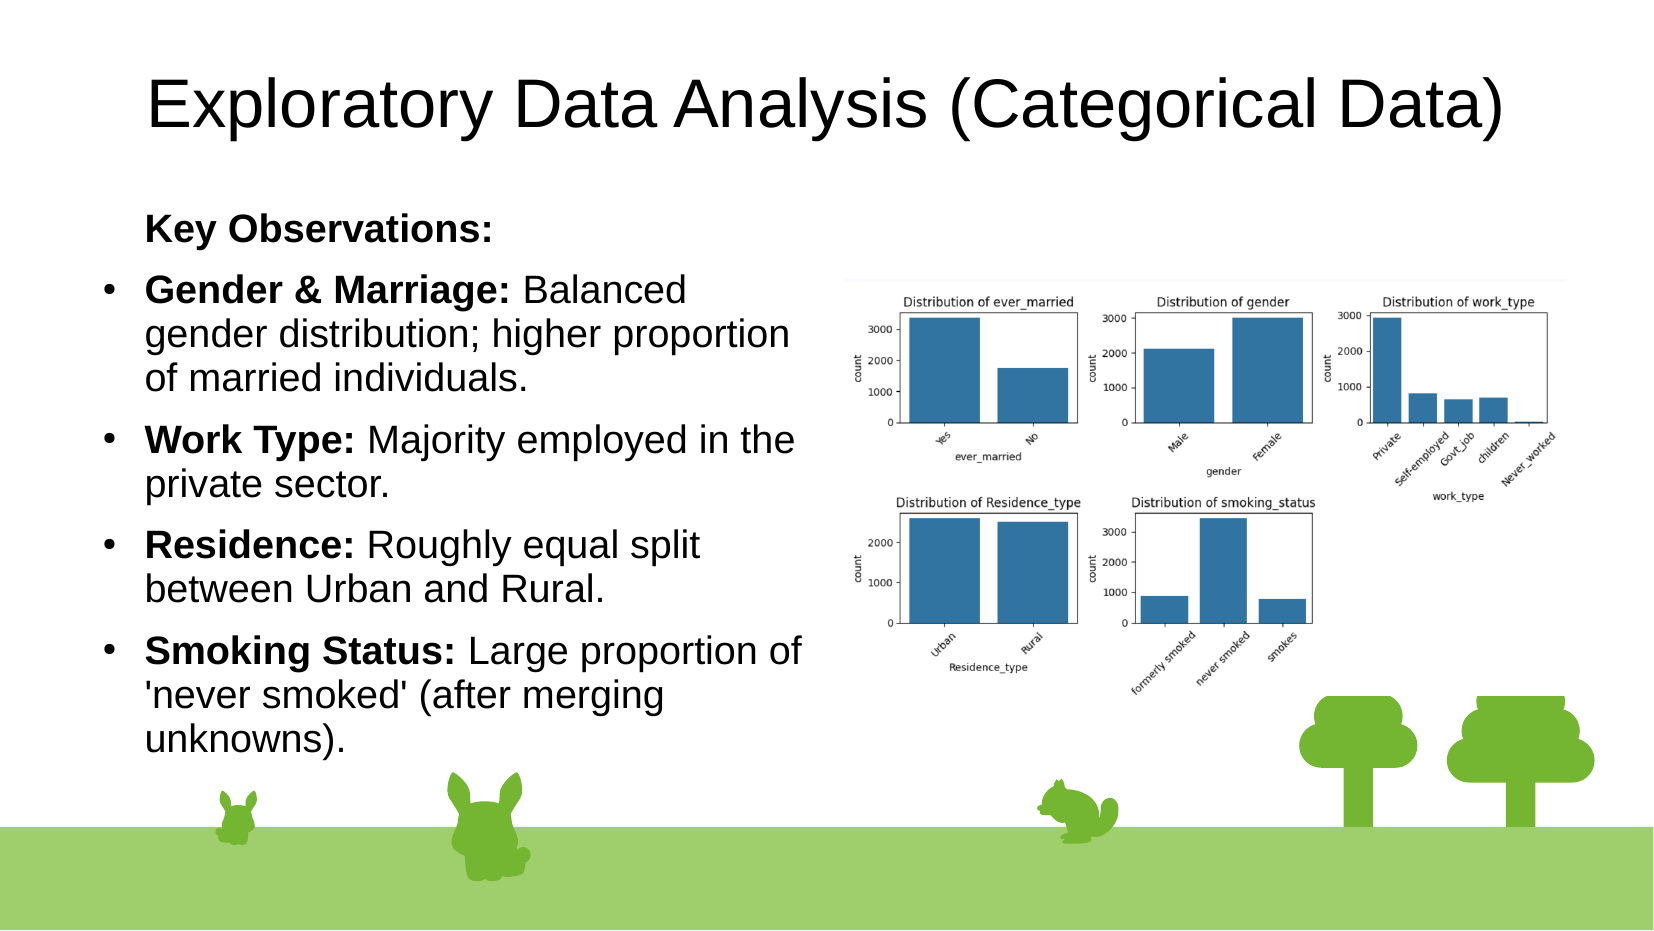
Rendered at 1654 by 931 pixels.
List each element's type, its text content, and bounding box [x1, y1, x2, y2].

list Key Observations: Gender & Marriage: Balanced gender distribution; higher proportion of married individuals. Work Type: Majority employed in the private sector. Residence: Roughly equal split between Urban and Rural. Smoking Status: Large proportion of 'never smoked' (after merging unknowns). [88, 206, 809, 768]
title Exploratory Data Analysis (Categorical Data) [88, 29, 1565, 178]
picture [845, 279, 1566, 696]
